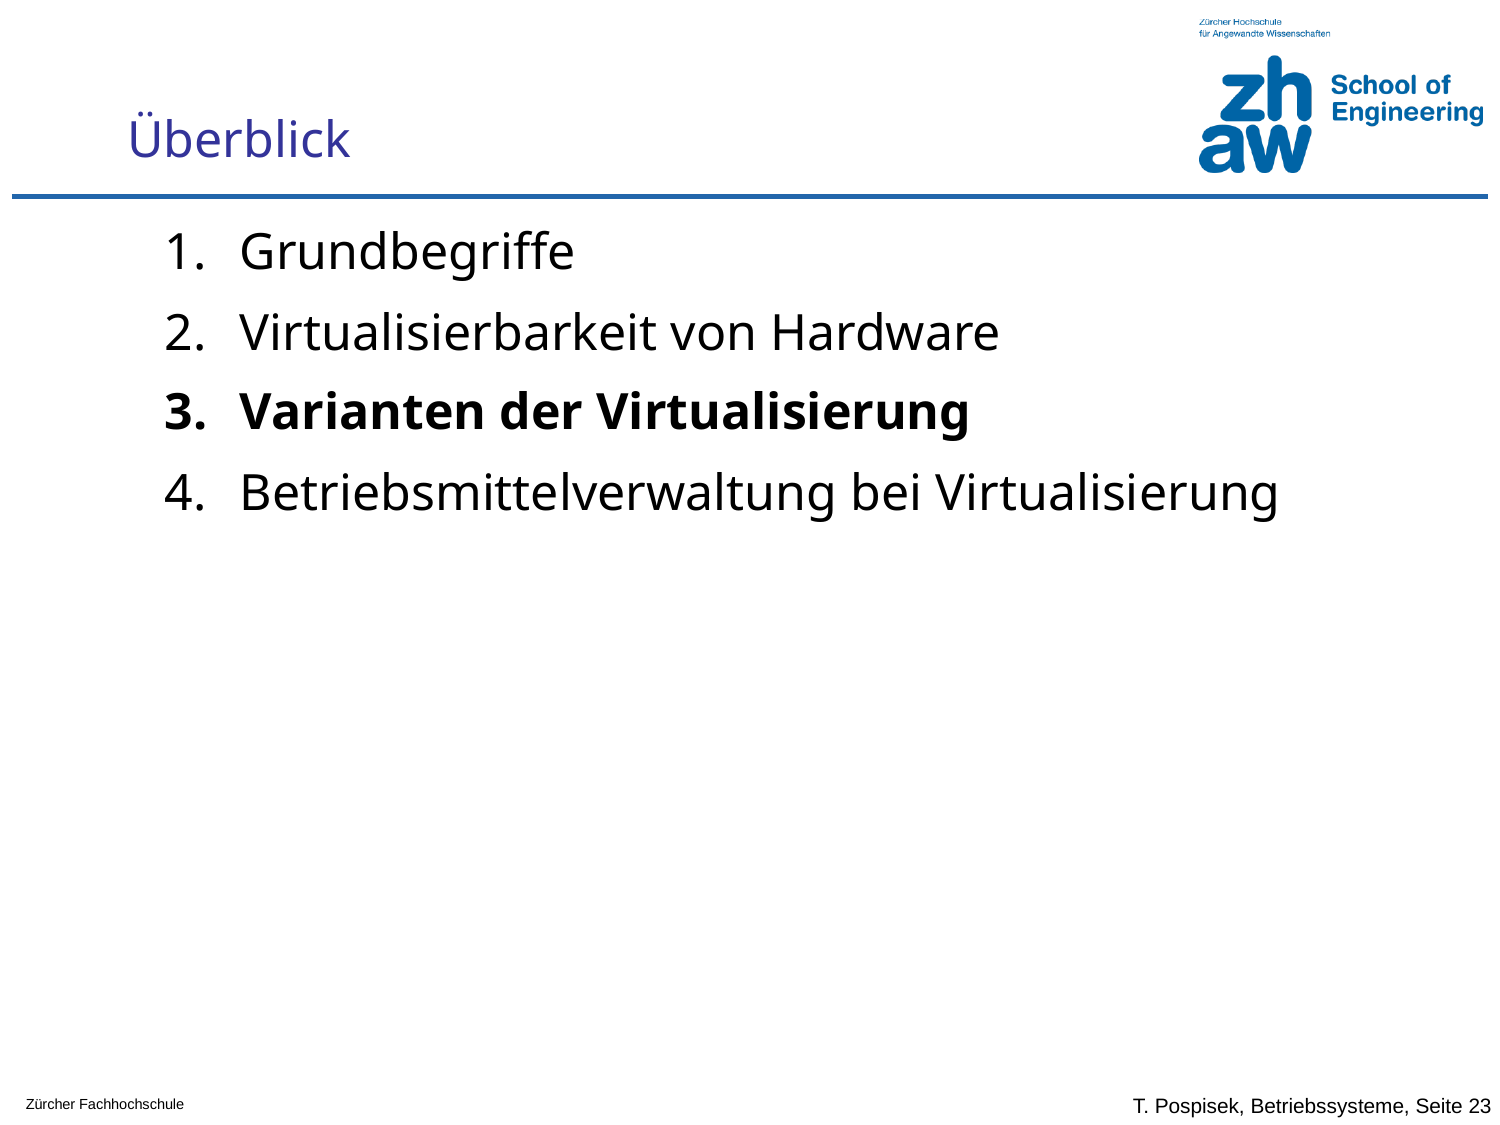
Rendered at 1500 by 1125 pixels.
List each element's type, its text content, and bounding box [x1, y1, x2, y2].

title Überblick [112, 50, 1391, 175]
text_box Grundbegriffe Virtualisierbarkeit von Hardware Varianten der Virtualisierung Betriebsmittelverwaltung bei Virtualisierung [149, 212, 1363, 988]
picture [1199, 19, 1483, 173]
